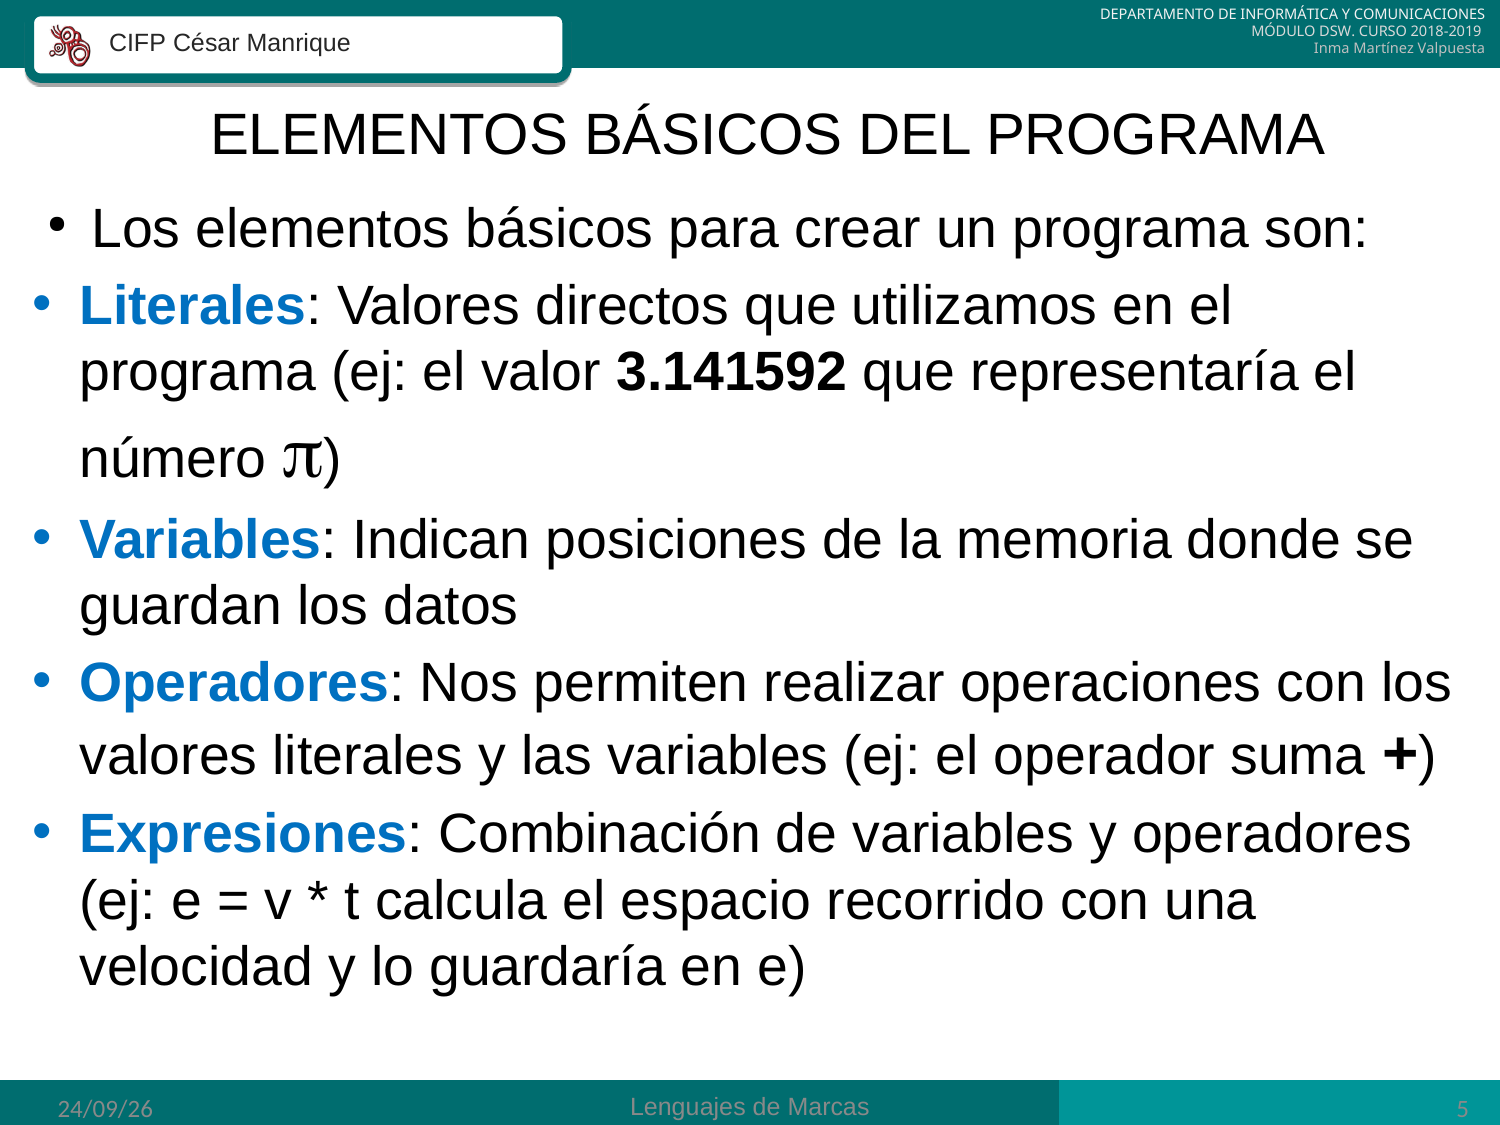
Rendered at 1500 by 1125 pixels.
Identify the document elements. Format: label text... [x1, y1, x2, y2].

text_box Lenguajes de Marcas [512, 1082, 988, 1125]
text_box 18/09/18 [42, 1085, 344, 1125]
title ELEMENTOS BÁSICOS DEL PROGRAMA [17, 90, 1483, 173]
text_box <número> [1134, 1085, 1485, 1125]
picture [47, 23, 93, 67]
list Los elementos básicos para crear un programa son: Literales: Valores directos que utilizamos en el programa (ej: el valor 3.141592 que representaría el número ) Variables: Indican posiciones de la memoria donde se guardan los datos Operadores: Nos permiten realizar operaciones con los valores literales y las variables (ej: el operador suma +) Expresiones: Combinación de variables y operadores (ej: e = v * t calcula el espacio recorrido con una velocidad y lo guardaría en e) [17, 184, 1483, 1059]
